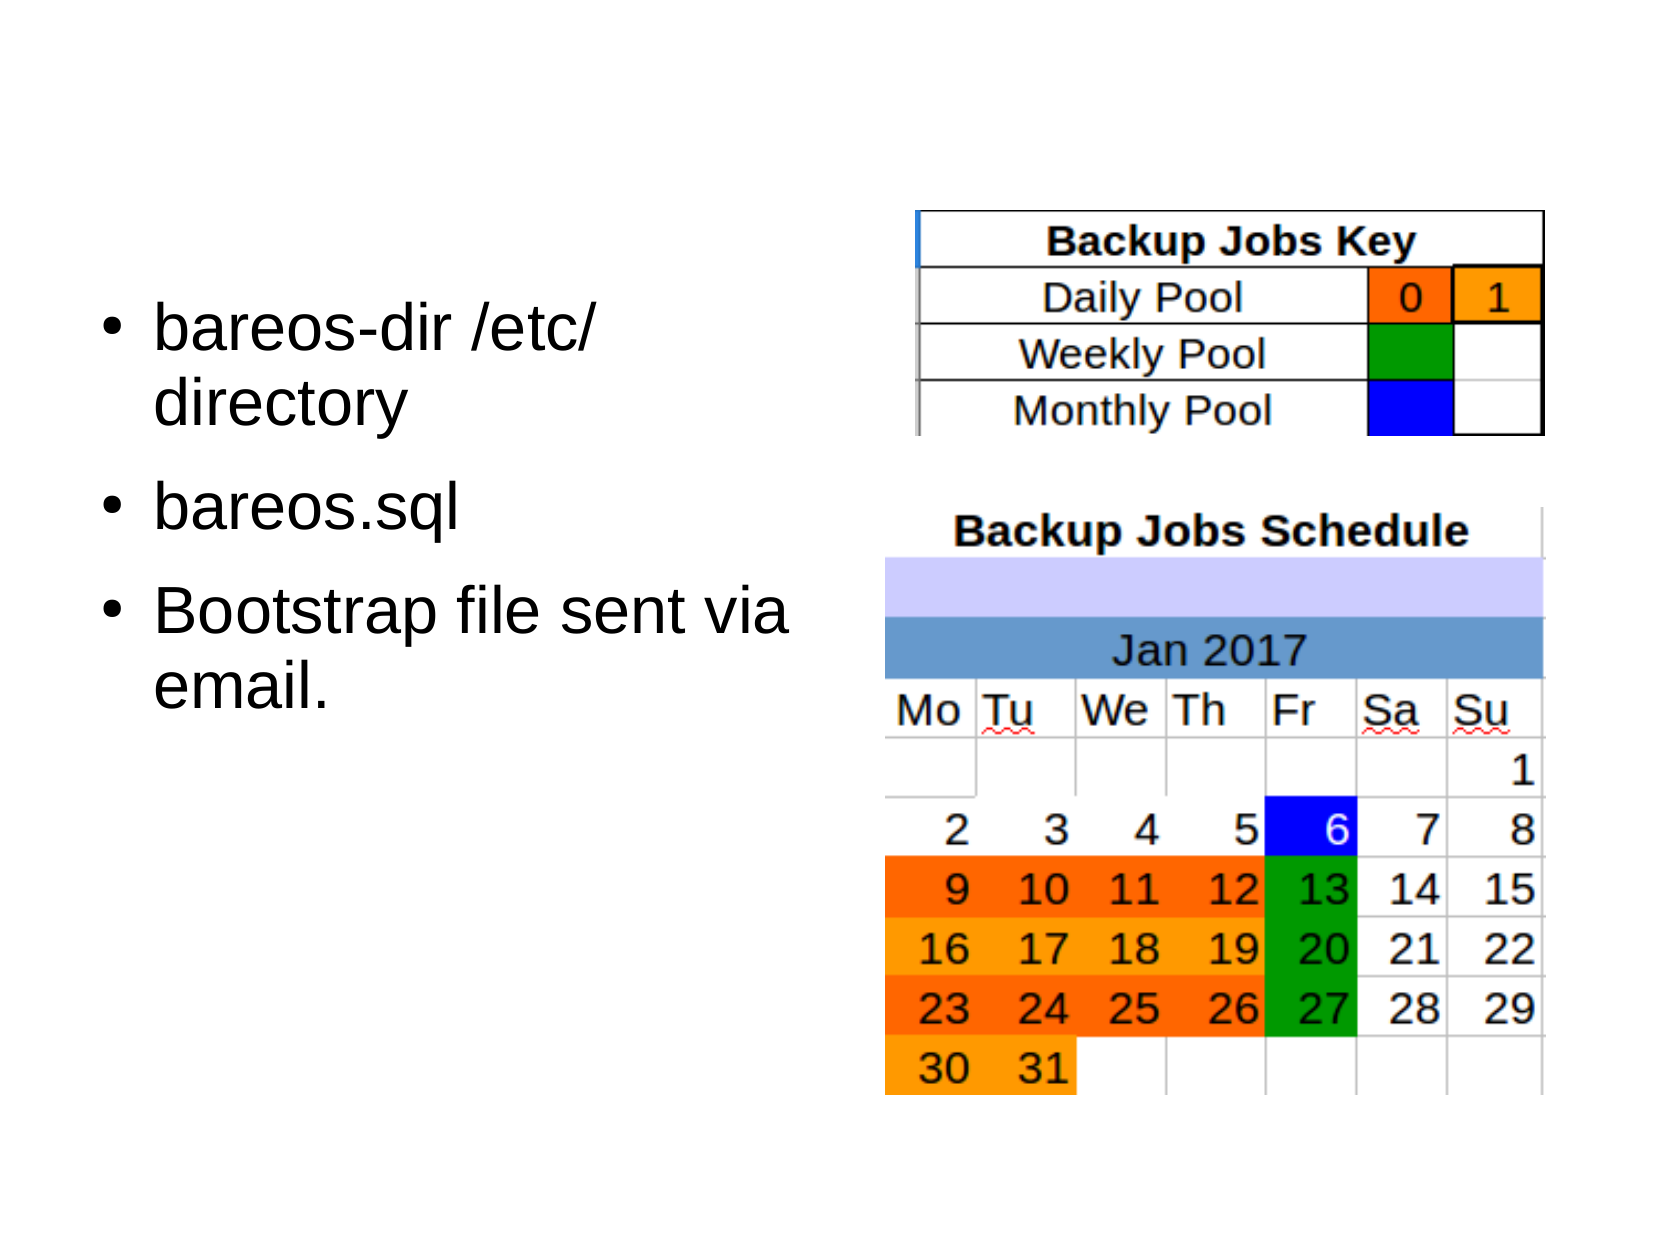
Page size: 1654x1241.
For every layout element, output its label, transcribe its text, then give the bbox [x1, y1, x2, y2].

list bareos-dir /etc/ directory bareos.sql Bootstrap file sent via email. [82, 290, 809, 1010]
picture [915, 210, 1545, 436]
picture [885, 507, 1546, 1096]
